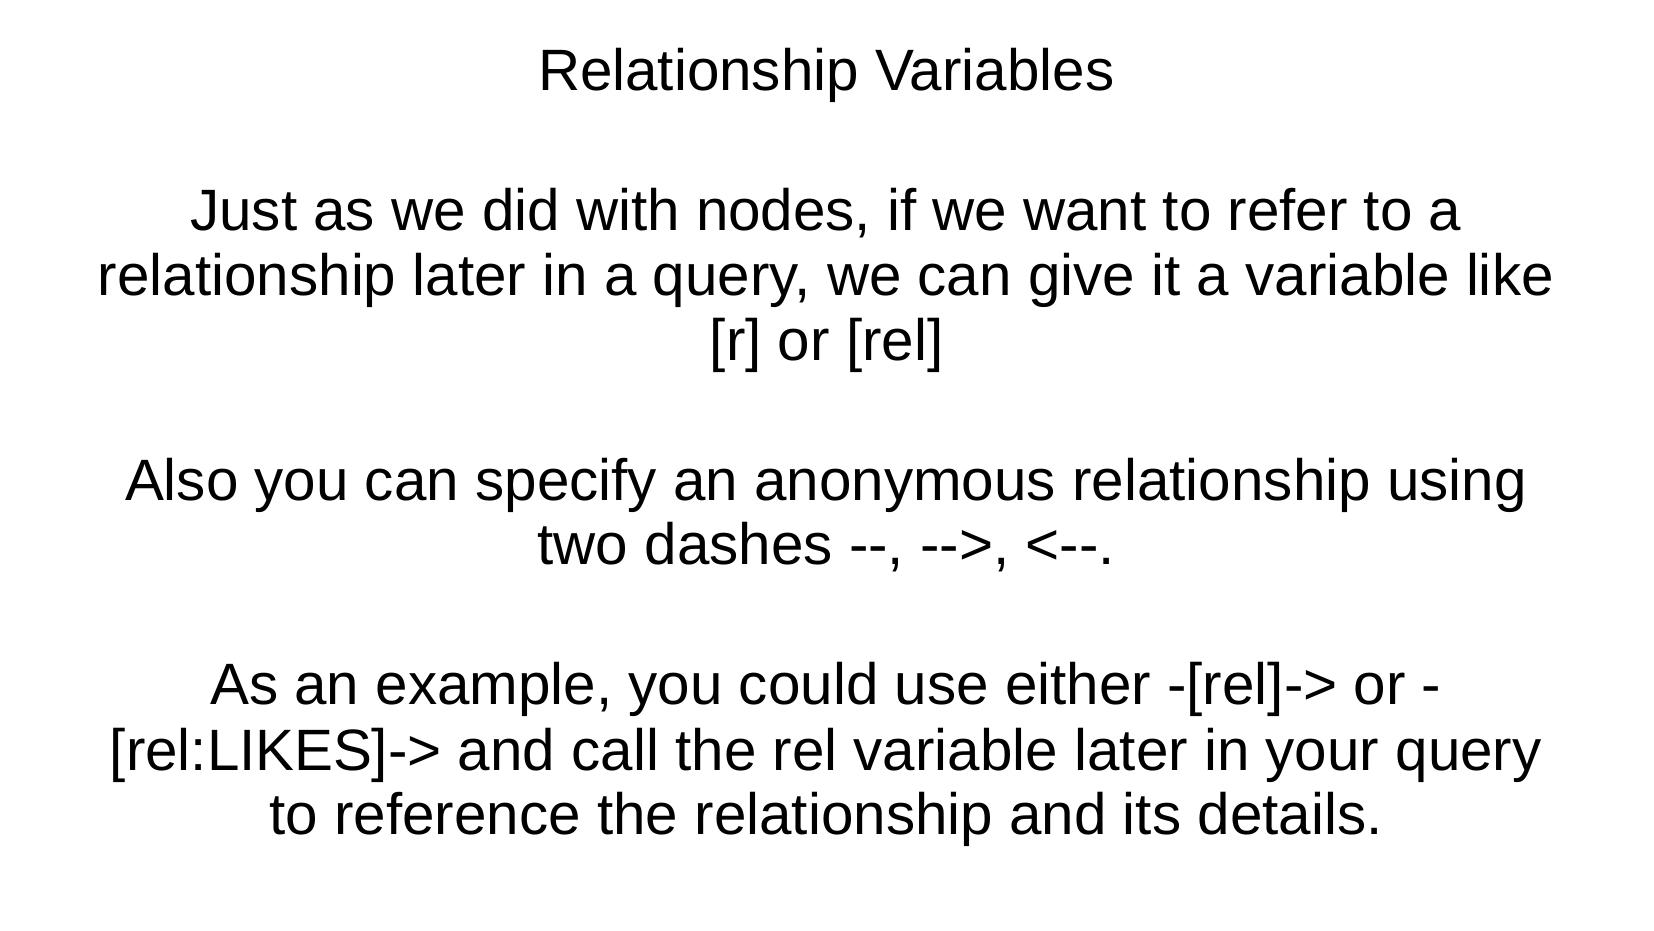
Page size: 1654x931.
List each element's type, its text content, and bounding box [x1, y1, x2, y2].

subtitle Relationship Variables Just as we did with nodes, if we want to refer to a relationship later in a query, we can give it a variable like [r] or [rel] Also you can specify an anonymous relationship using two dashes --, -->, <--. As an example, you could use either -[rel]-> or -[rel:LIKES]-> and call the rel variable later in your query to reference the relationship and its details. [82, 37, 1571, 848]
